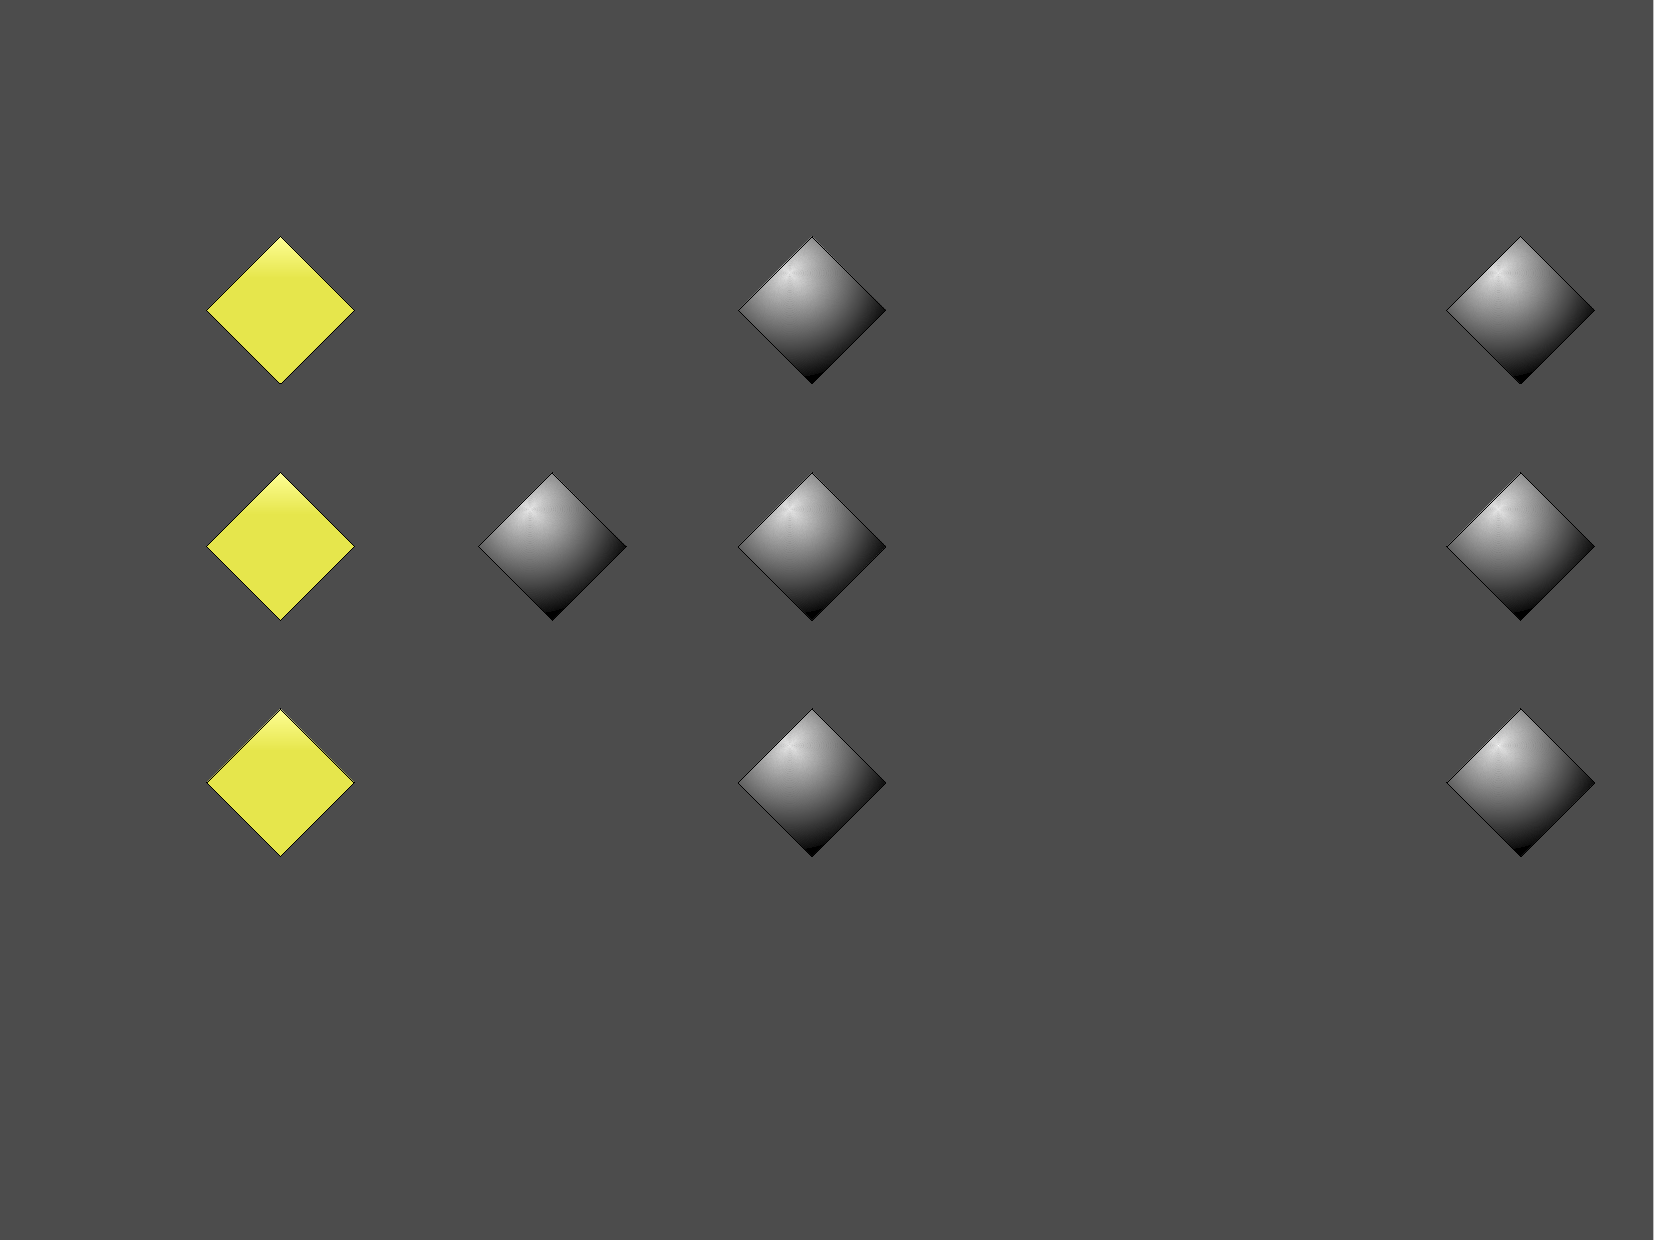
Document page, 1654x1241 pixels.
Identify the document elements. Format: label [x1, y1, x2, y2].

text_box [1446, 236, 1595, 384]
text_box [206, 236, 355, 384]
text_box [206, 472, 355, 621]
text_box [1446, 708, 1595, 857]
text_box [1446, 472, 1595, 621]
text_box [738, 472, 886, 621]
text_box [206, 708, 355, 857]
text_box [738, 236, 886, 384]
text_box [738, 708, 886, 857]
text_box [478, 472, 627, 621]
